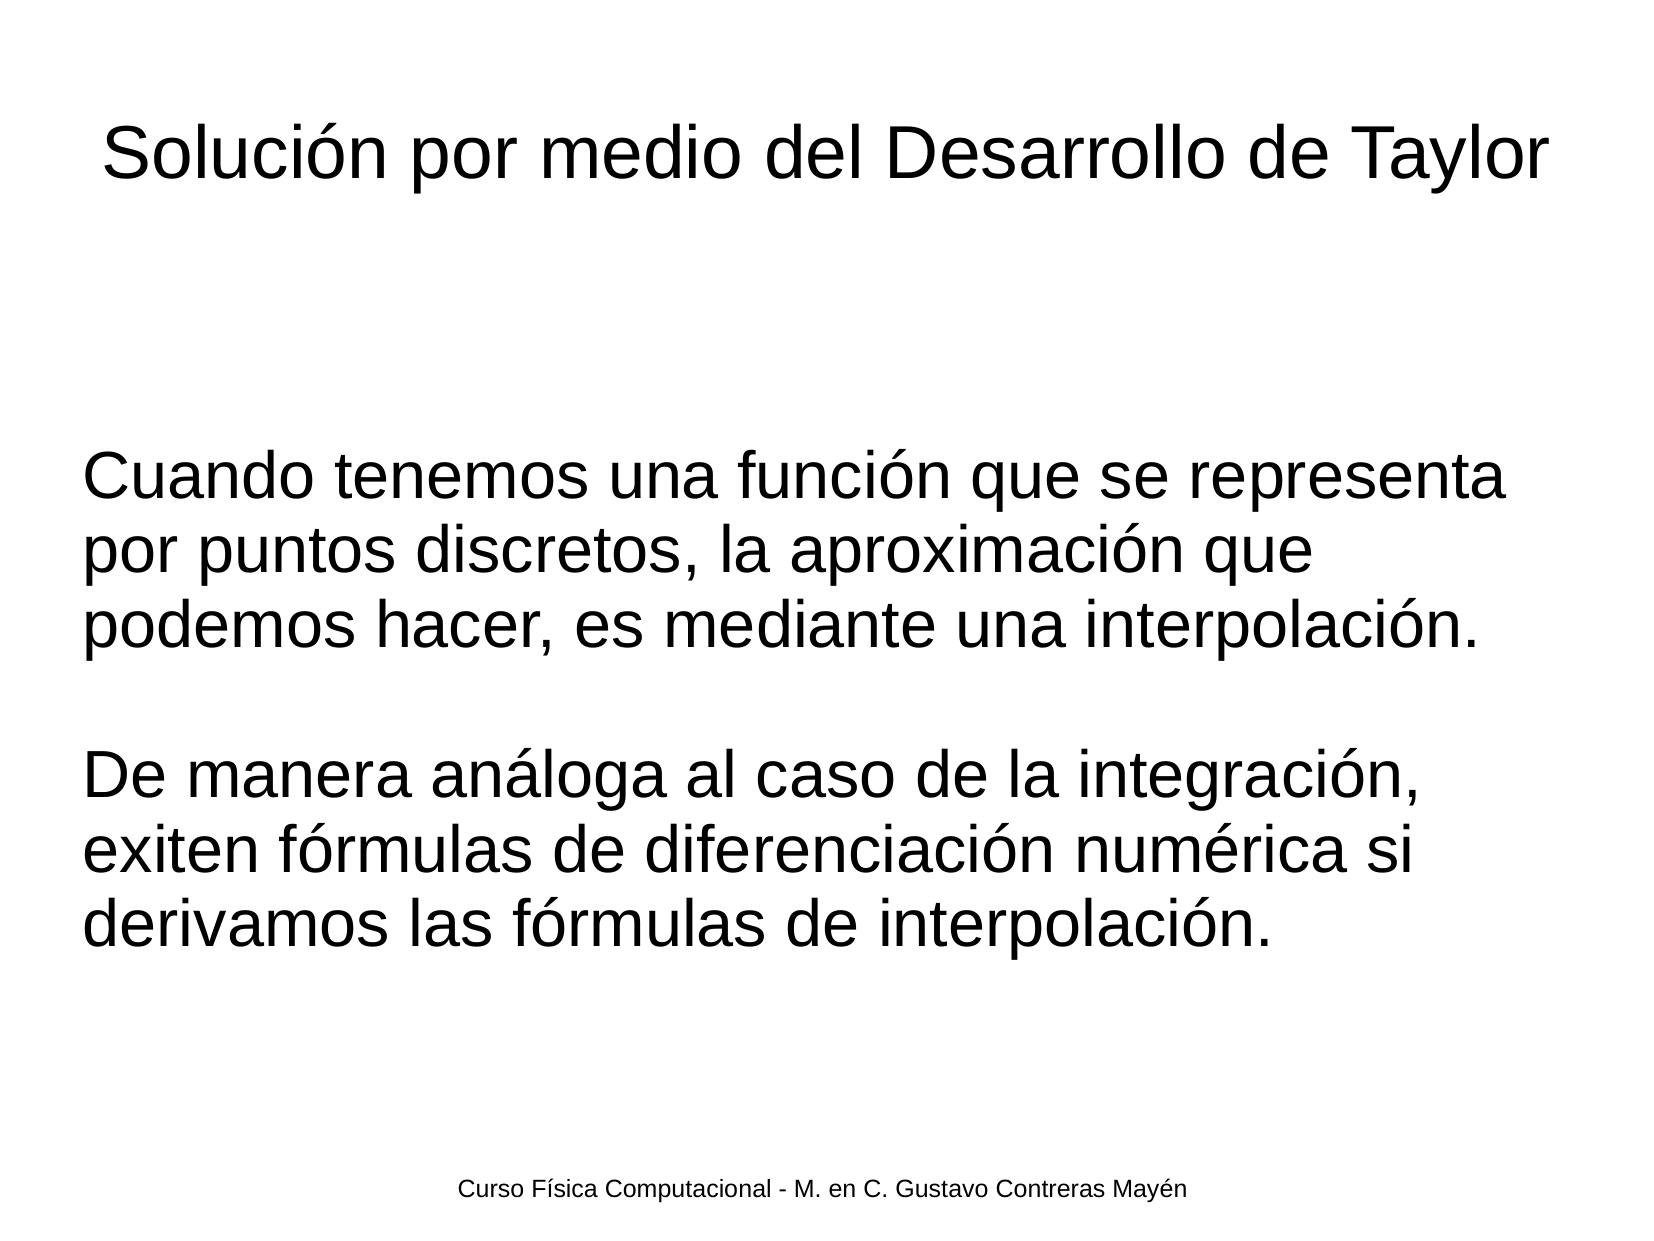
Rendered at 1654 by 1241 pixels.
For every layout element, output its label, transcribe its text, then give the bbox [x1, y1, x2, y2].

subtitle Cuando tenemos una función que se representa por puntos discretos, la aproximación que podemos hacer, es mediante una interpolación. De manera análoga al caso de la integración, exiten fórmulas de diferenciación numérica si derivamos las fórmulas de interpolación. [82, 297, 1571, 1102]
title Solución por medio del Desarrollo de Taylor [82, 49, 1571, 257]
